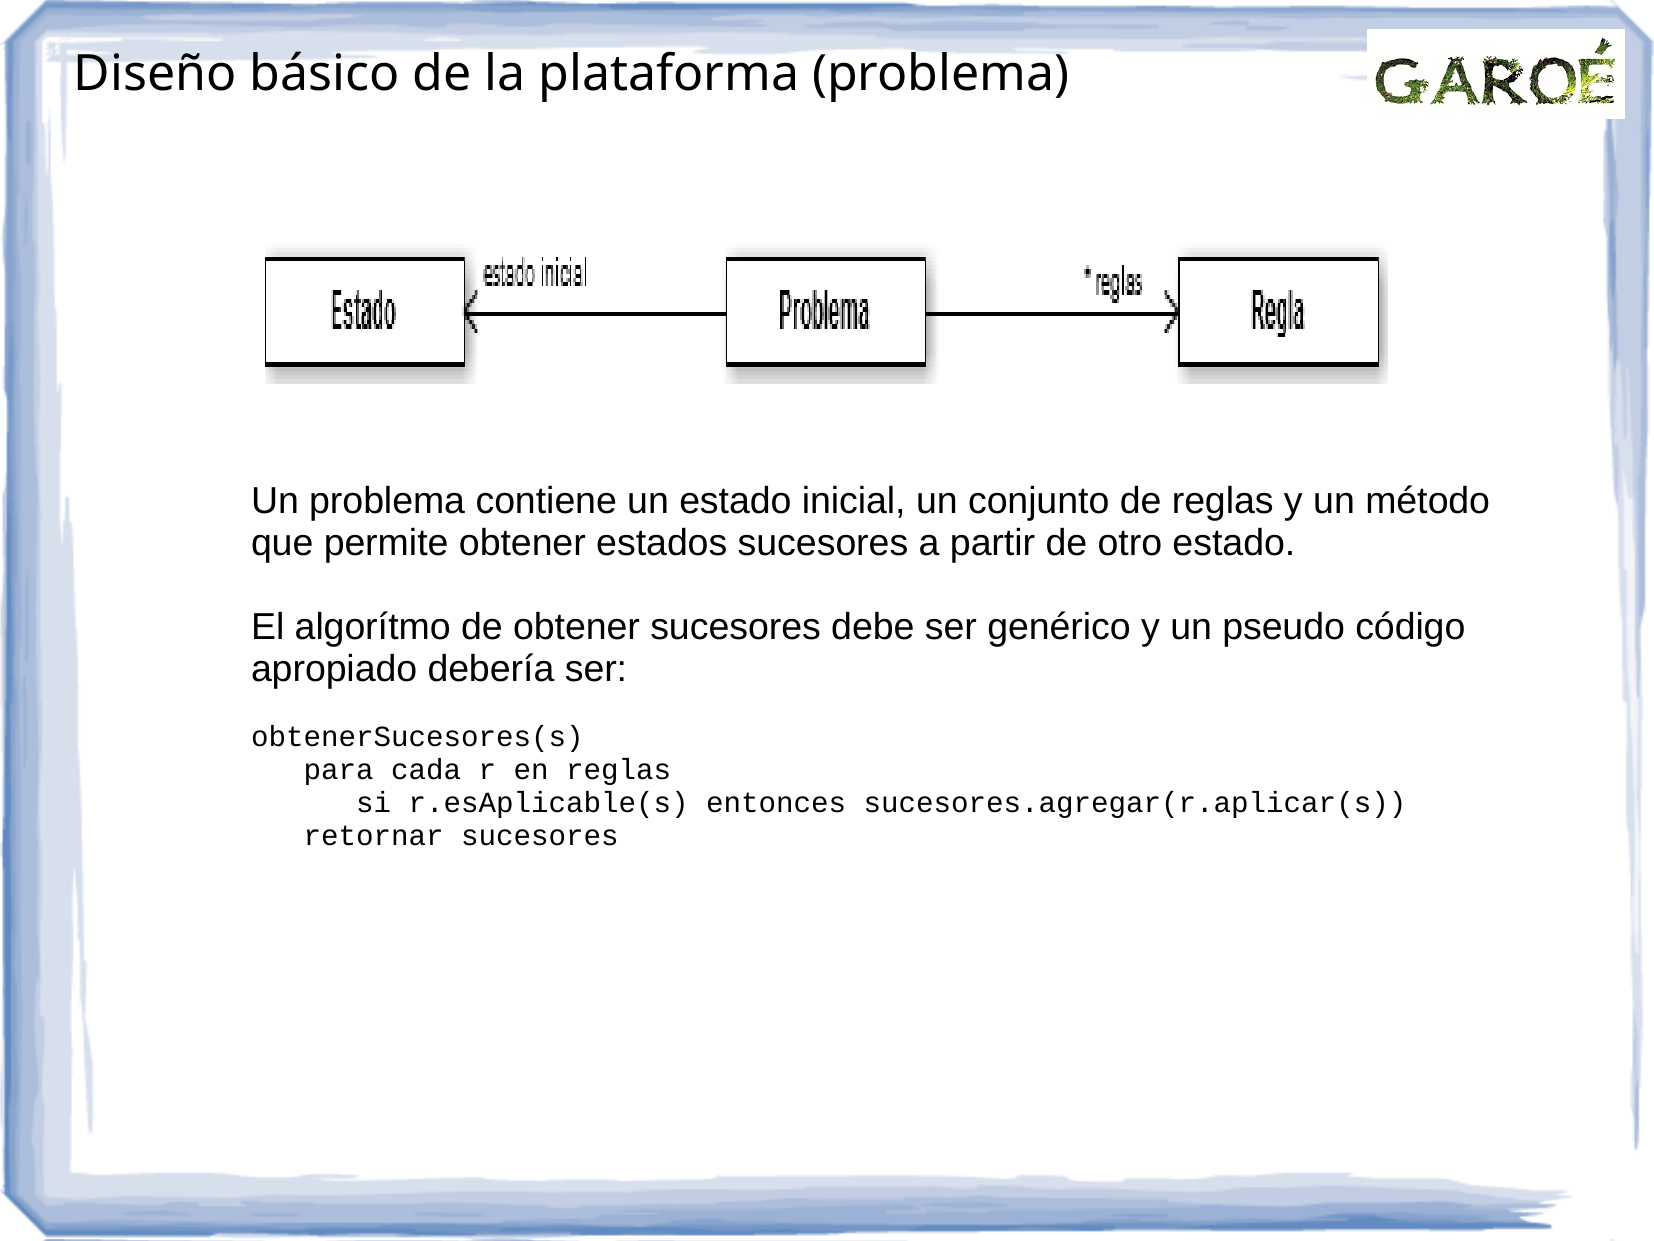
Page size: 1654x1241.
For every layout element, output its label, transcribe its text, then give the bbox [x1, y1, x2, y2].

text_box Diseño básico de la plataforma (problema) [59, 29, 1367, 115]
picture [0, 0, 1654, 1241]
text_box Un problema contiene un estado inicial, un conjunto de reglas y un método que permite obtener estados sucesores a partir de otro estado. El algorítmo de obtener sucesores debe ser genérico y un pseudo código apropiado debería ser: obtenerSucesores(s) para cada r en reglas si r.esAplicable(s) entonces sucesores.agregar(r.aplicar(s)) retornar sucesores [236, 472, 1536, 856]
